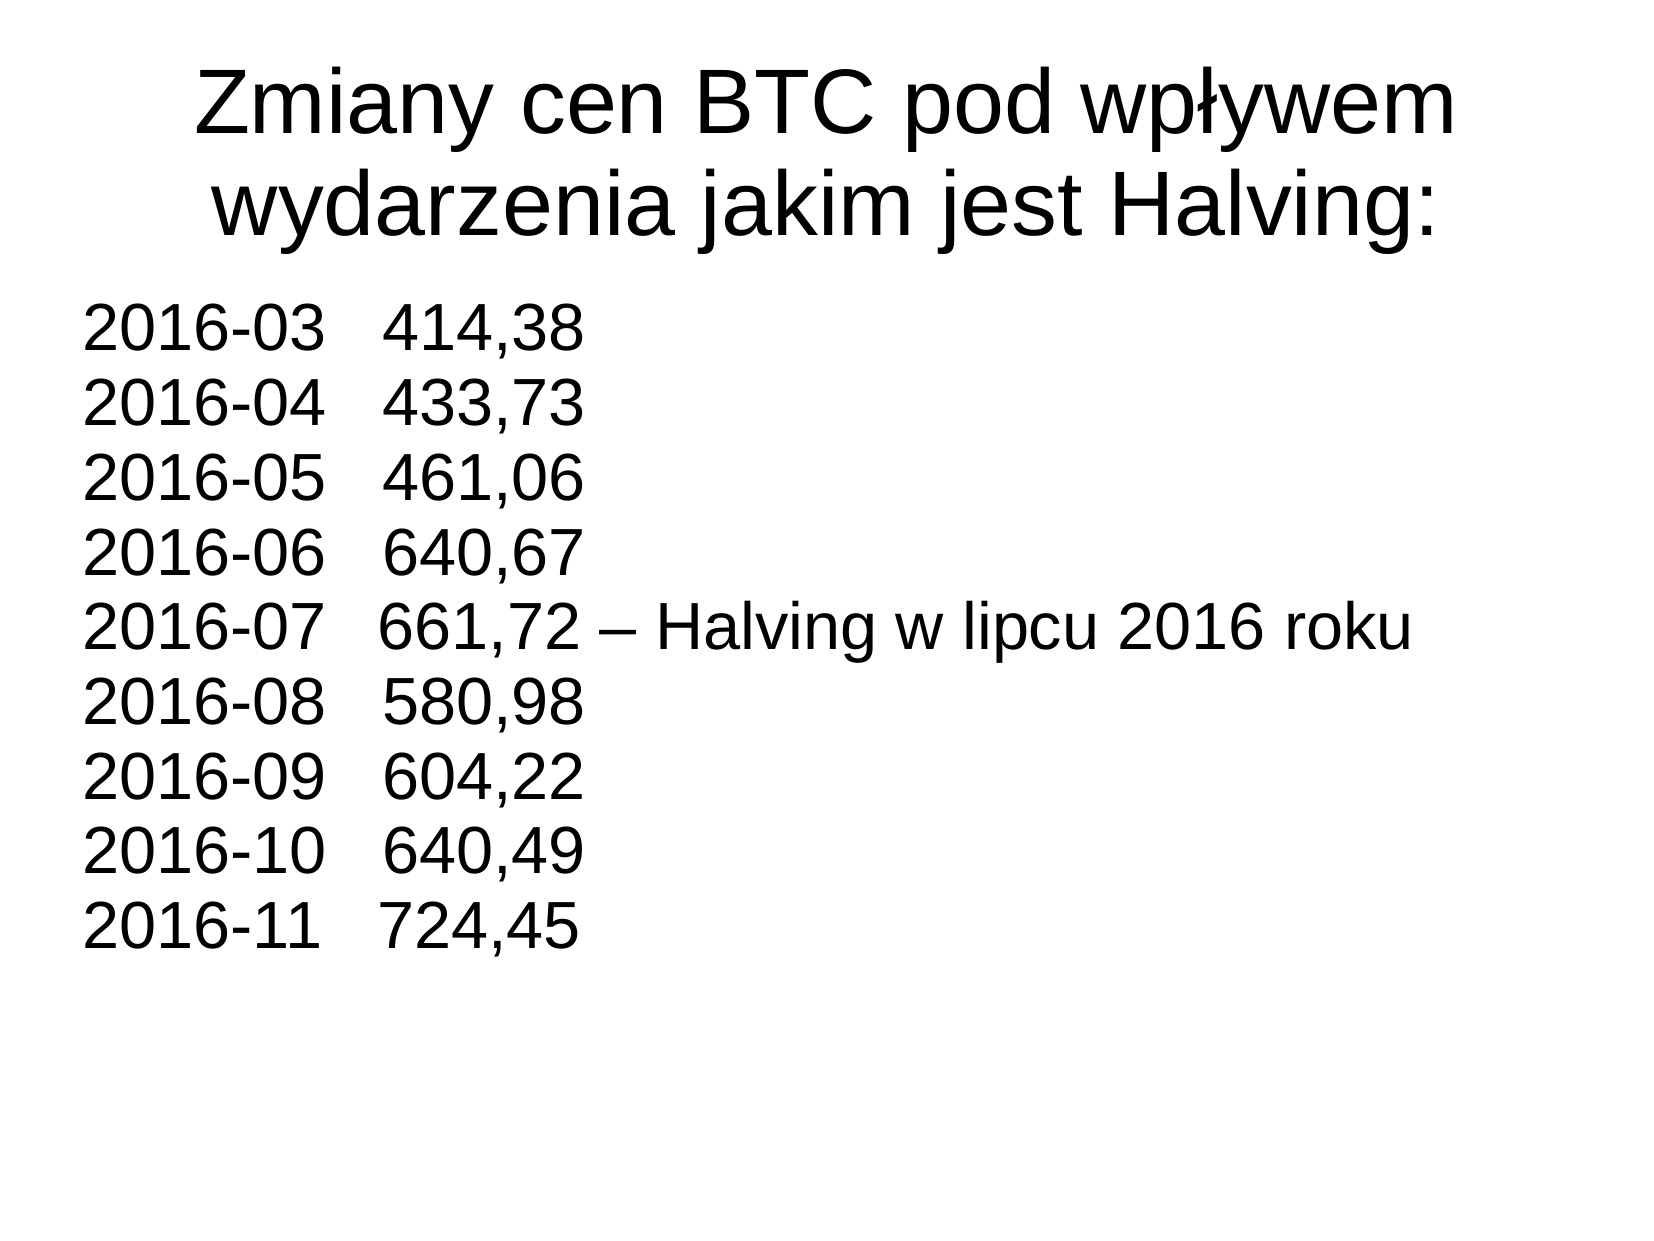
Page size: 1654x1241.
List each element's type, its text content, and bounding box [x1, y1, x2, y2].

list 2016-03 414,38 2016-04 433,73 2016-05 461,06 2016-06 640,67 2016-07 661,72 – Halving w lipcu 2016 roku 2016-08 580,98 2016-09 604,22 2016-10 640,49 2016-11 724,45 [82, 290, 1571, 1109]
title Zmiany cen BTC pod wpływem wydarzenia jakim jest Halving: [82, 49, 1571, 257]
